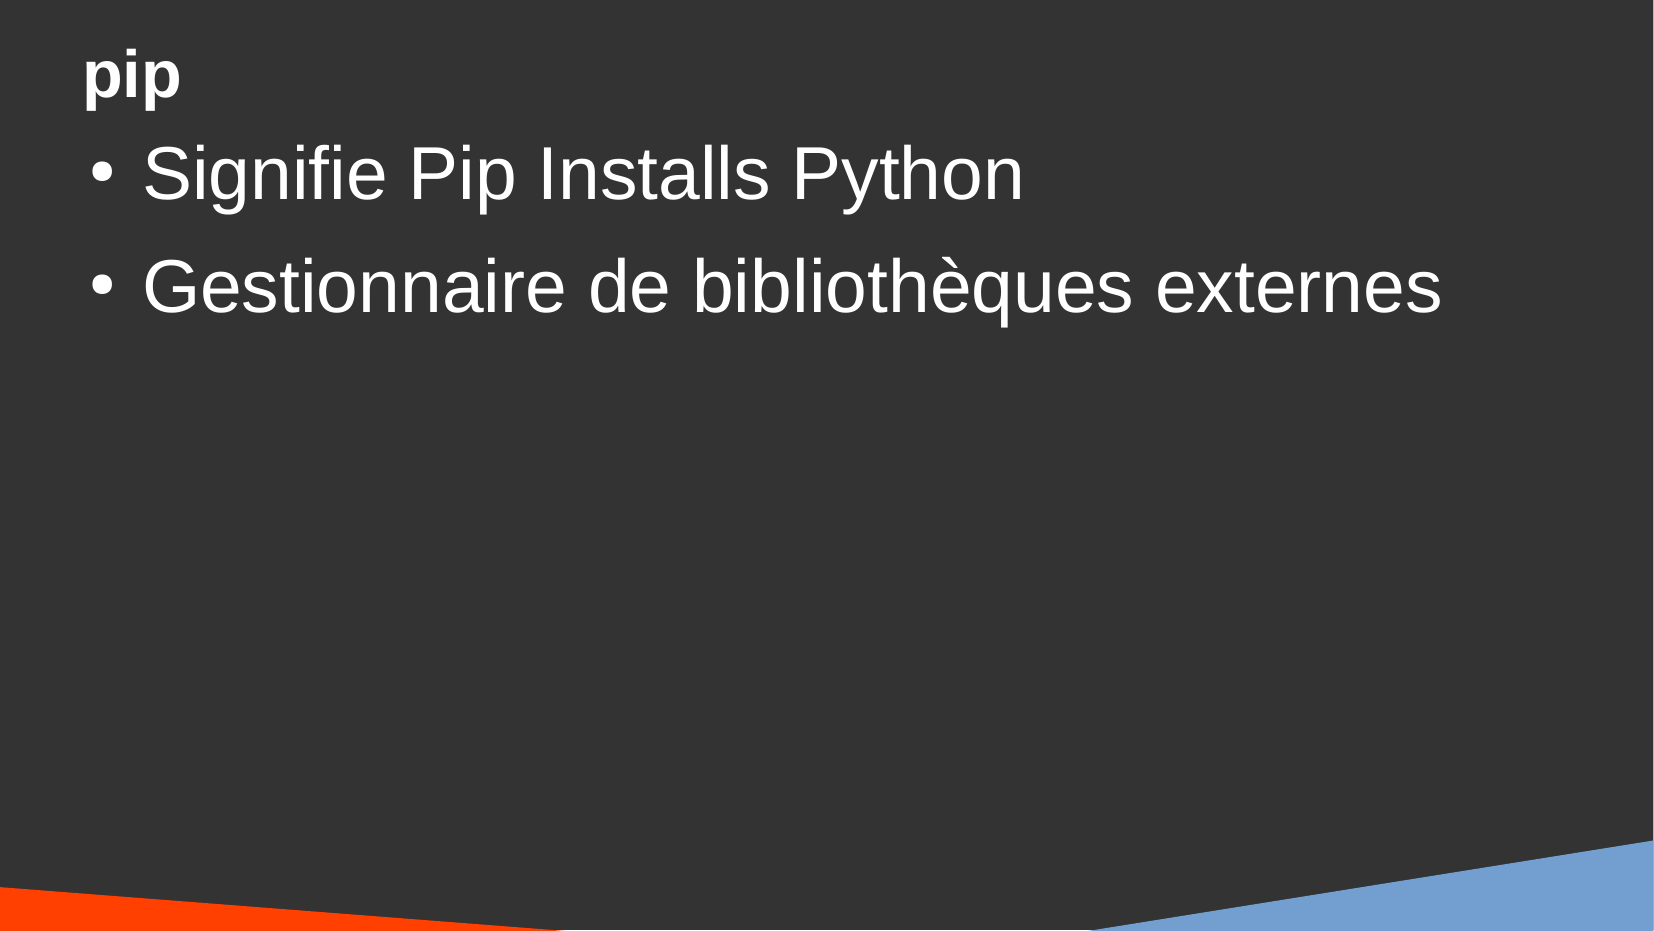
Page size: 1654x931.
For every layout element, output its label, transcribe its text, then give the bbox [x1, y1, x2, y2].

title pip [82, 37, 792, 115]
list Signifie Pip Installs Python Gestionnaire de bibliothèques externes [71, 131, 1550, 811]
text_box [0, 887, 566, 931]
text_box [1087, 840, 1654, 931]
